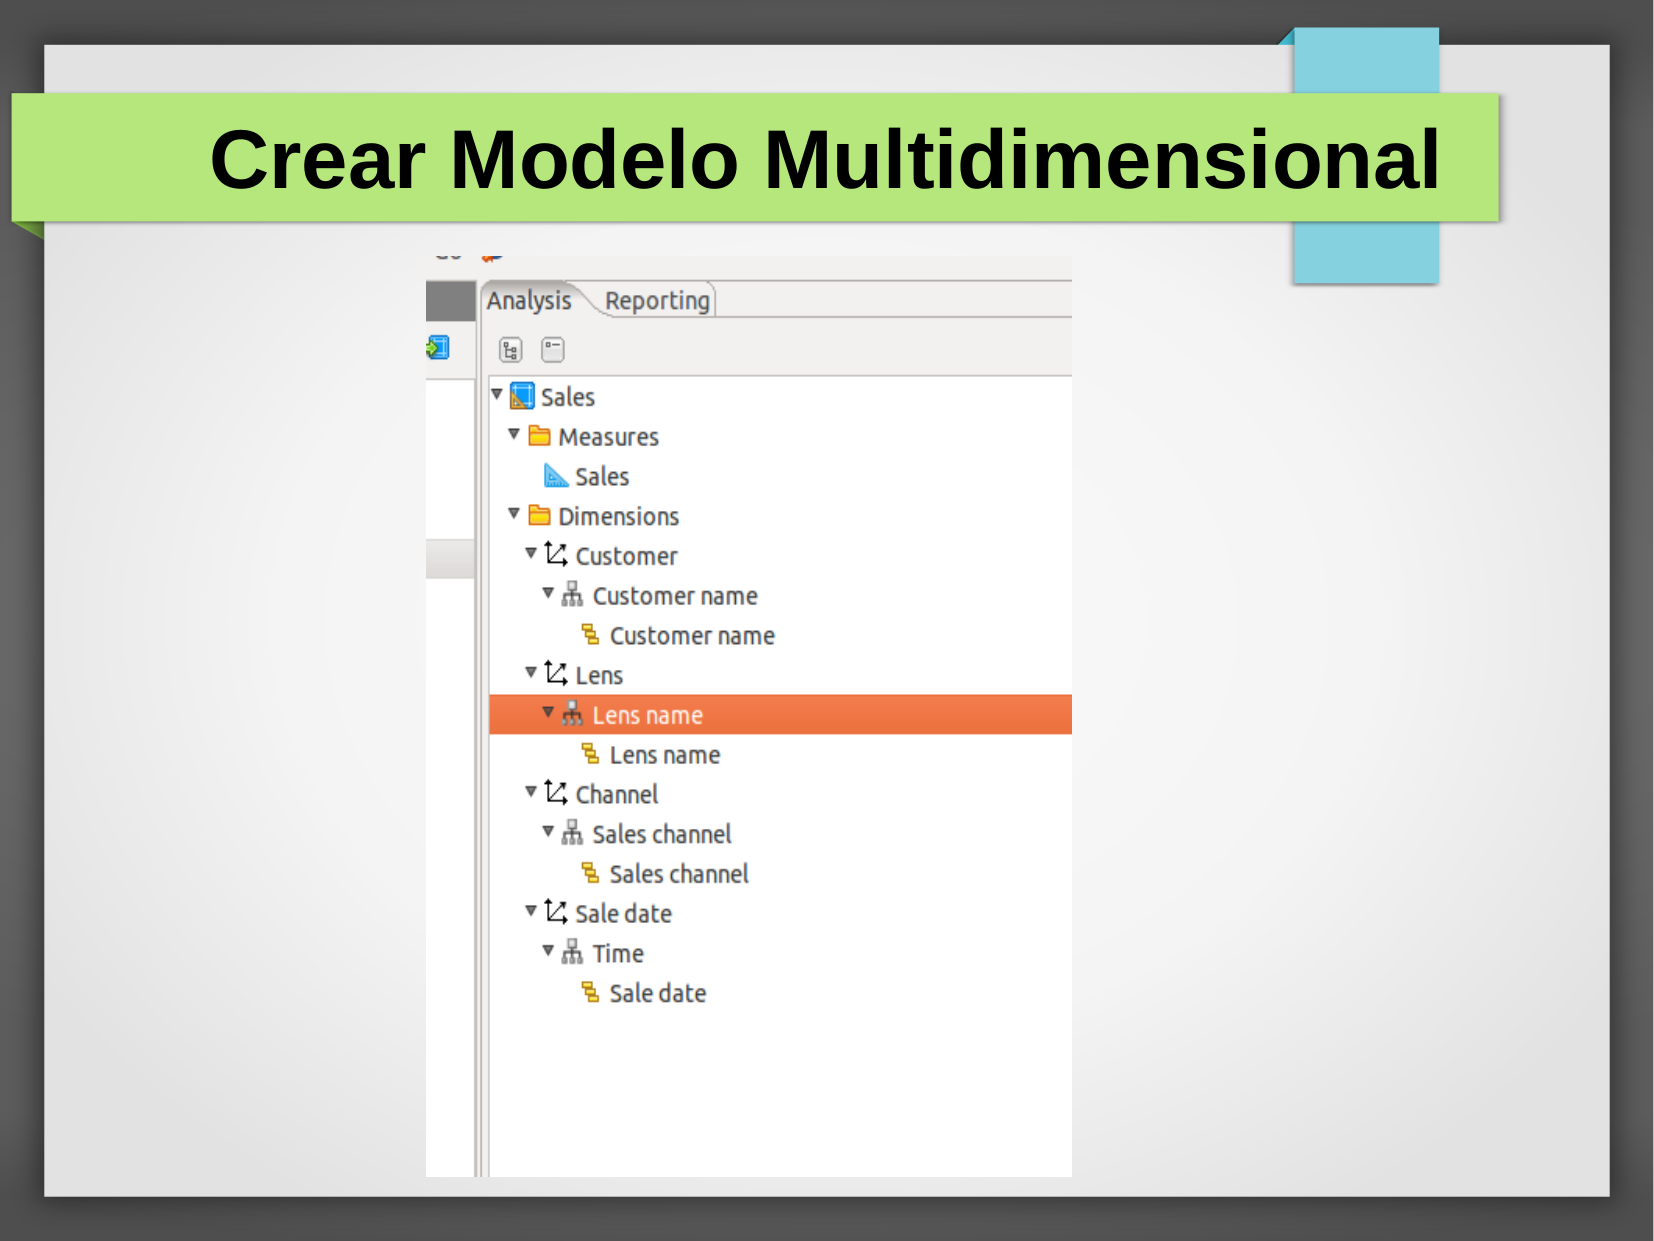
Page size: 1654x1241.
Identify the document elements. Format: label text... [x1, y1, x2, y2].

picture [0, 0, 1654, 1241]
title Crear Modelo Multidimensional [70, 106, 1583, 213]
